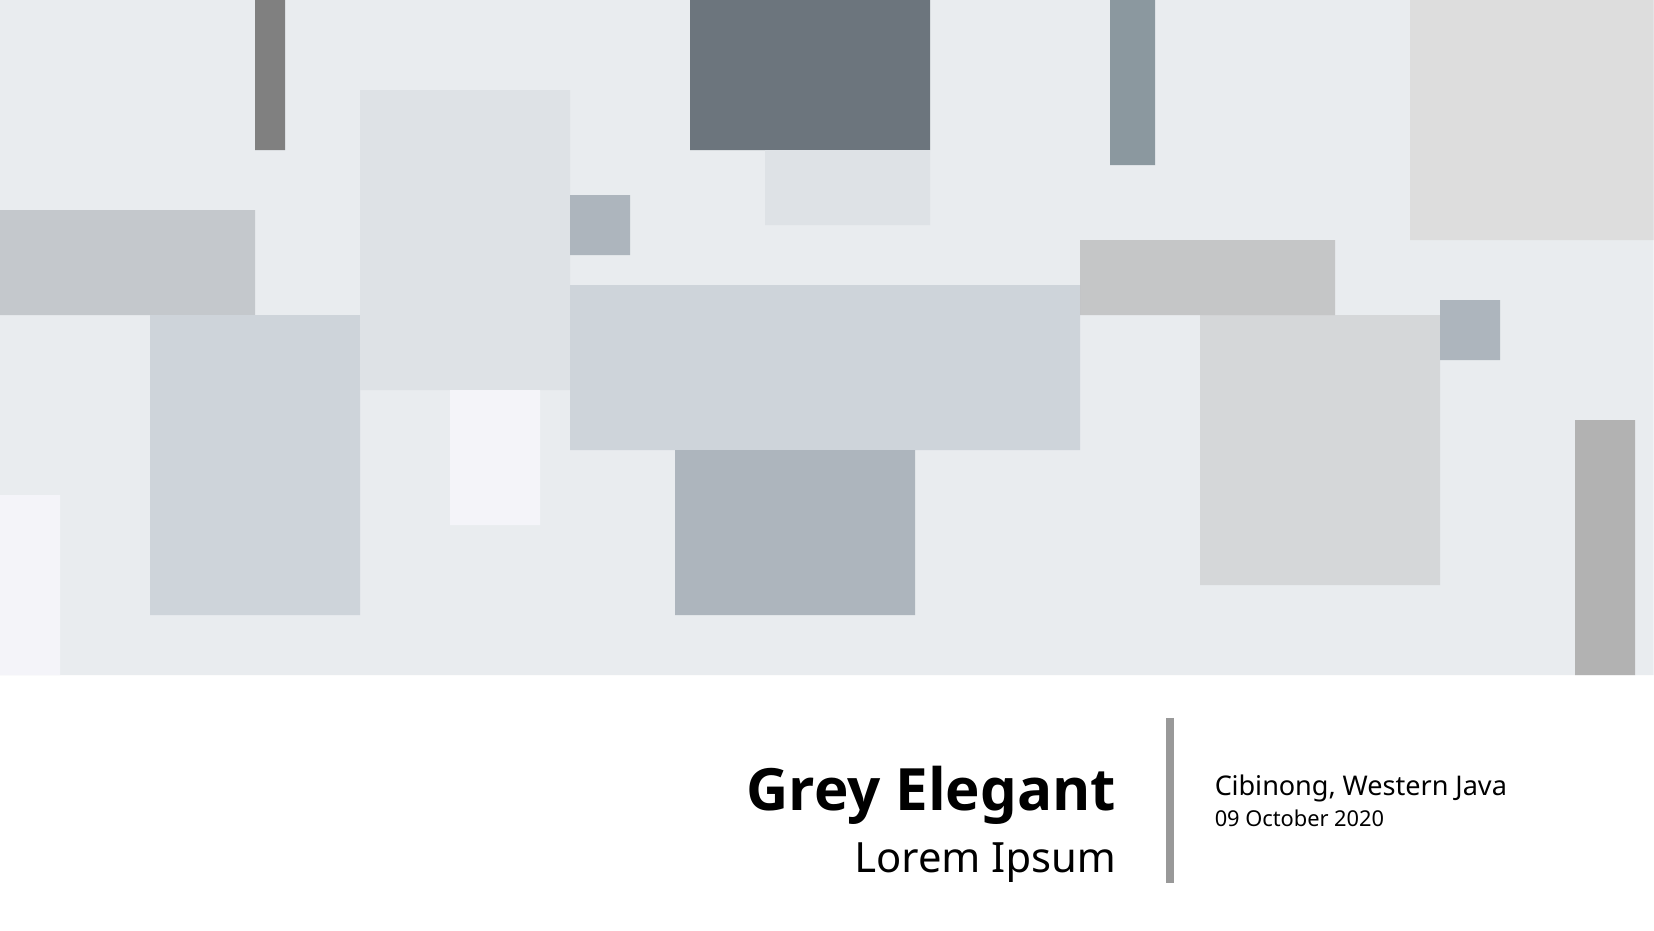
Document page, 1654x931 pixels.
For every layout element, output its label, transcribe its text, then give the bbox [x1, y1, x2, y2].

text_box Cibinong, Western Java 09 October 2020 [1200, 759, 1591, 841]
text_box Grey Elegant Lorem Ipsum [675, 740, 1131, 892]
